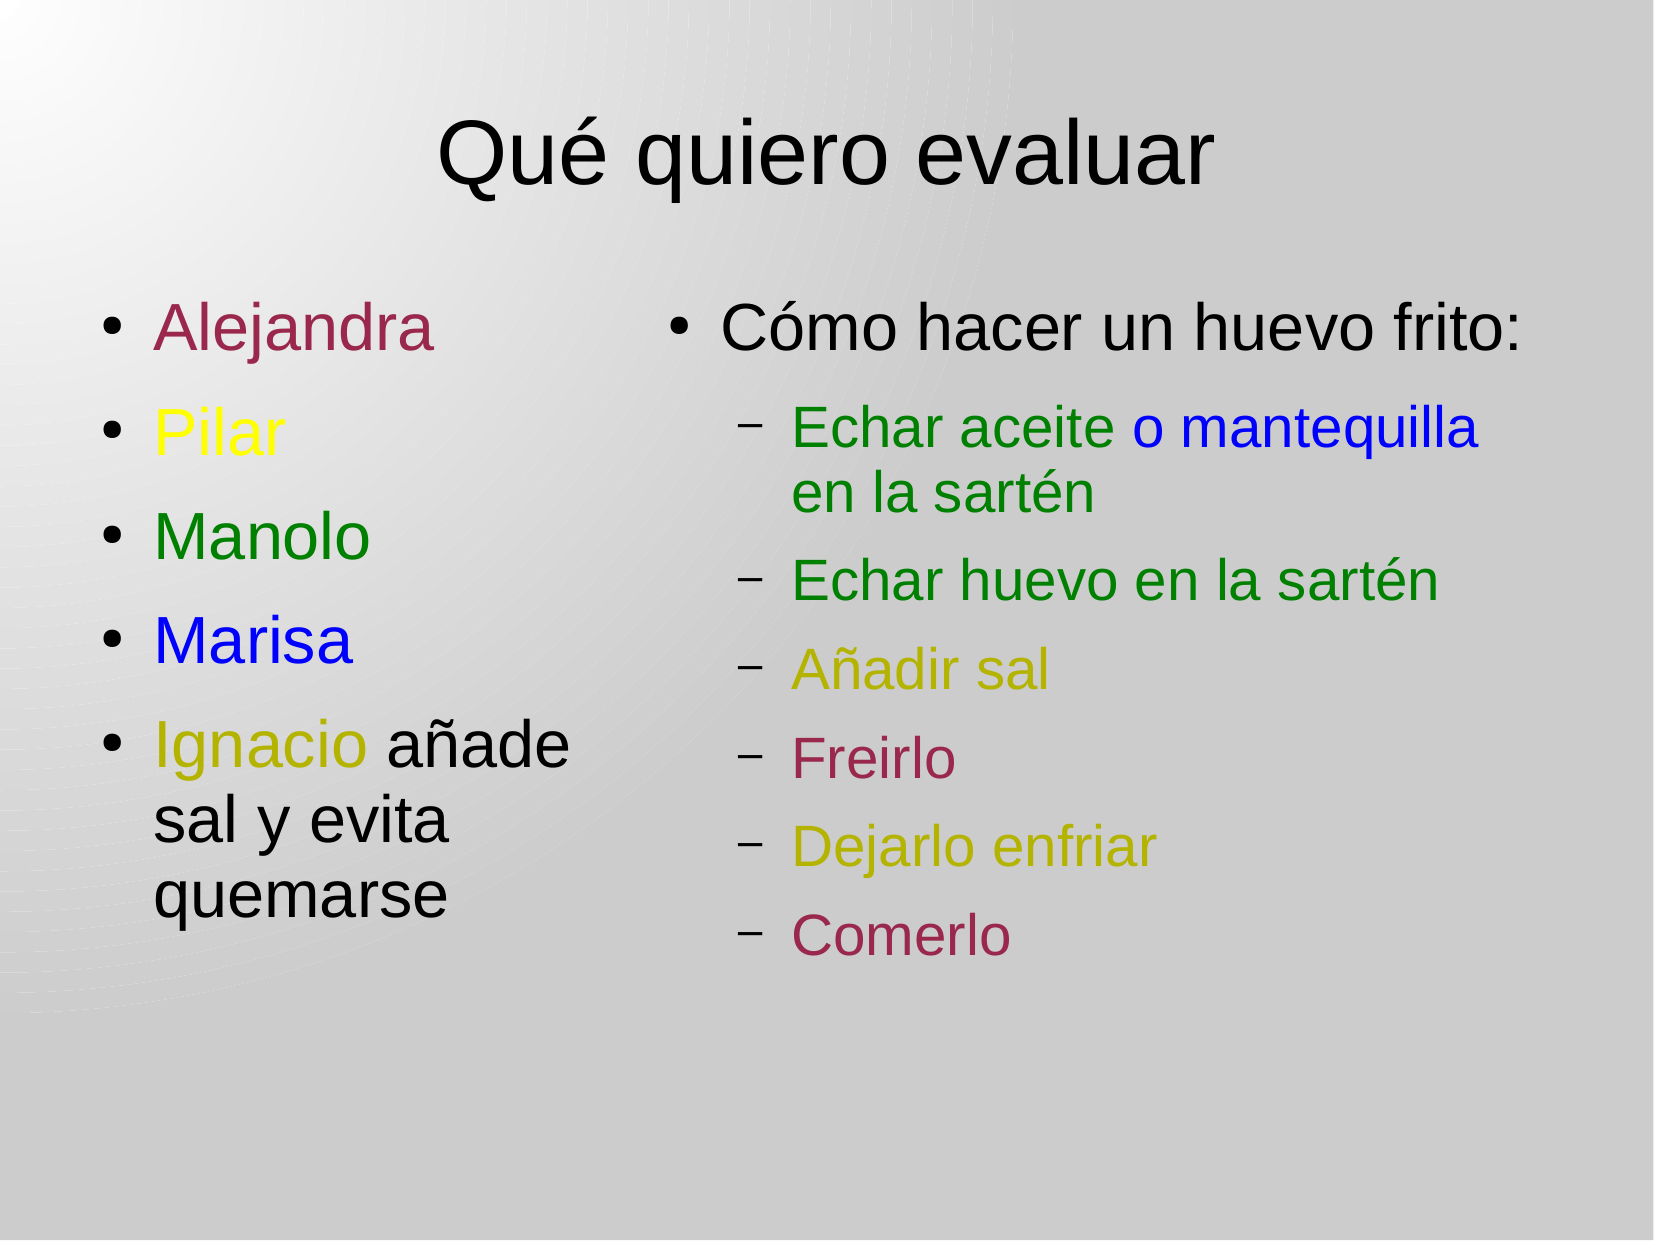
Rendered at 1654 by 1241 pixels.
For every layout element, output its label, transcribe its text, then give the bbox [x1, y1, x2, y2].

list Alejandra Pilar Manolo Marisa Ignacio añade sal y evita quemarse [82, 290, 591, 1109]
title Qué quiero evaluar [82, 49, 1571, 257]
list Cómo hacer un huevo frito: Echar aceite o mantequilla en la sartén Echar huevo en la sartén Añadir sal Freirlo Dejarlo enfriar Comerlo [649, 290, 1539, 1109]
